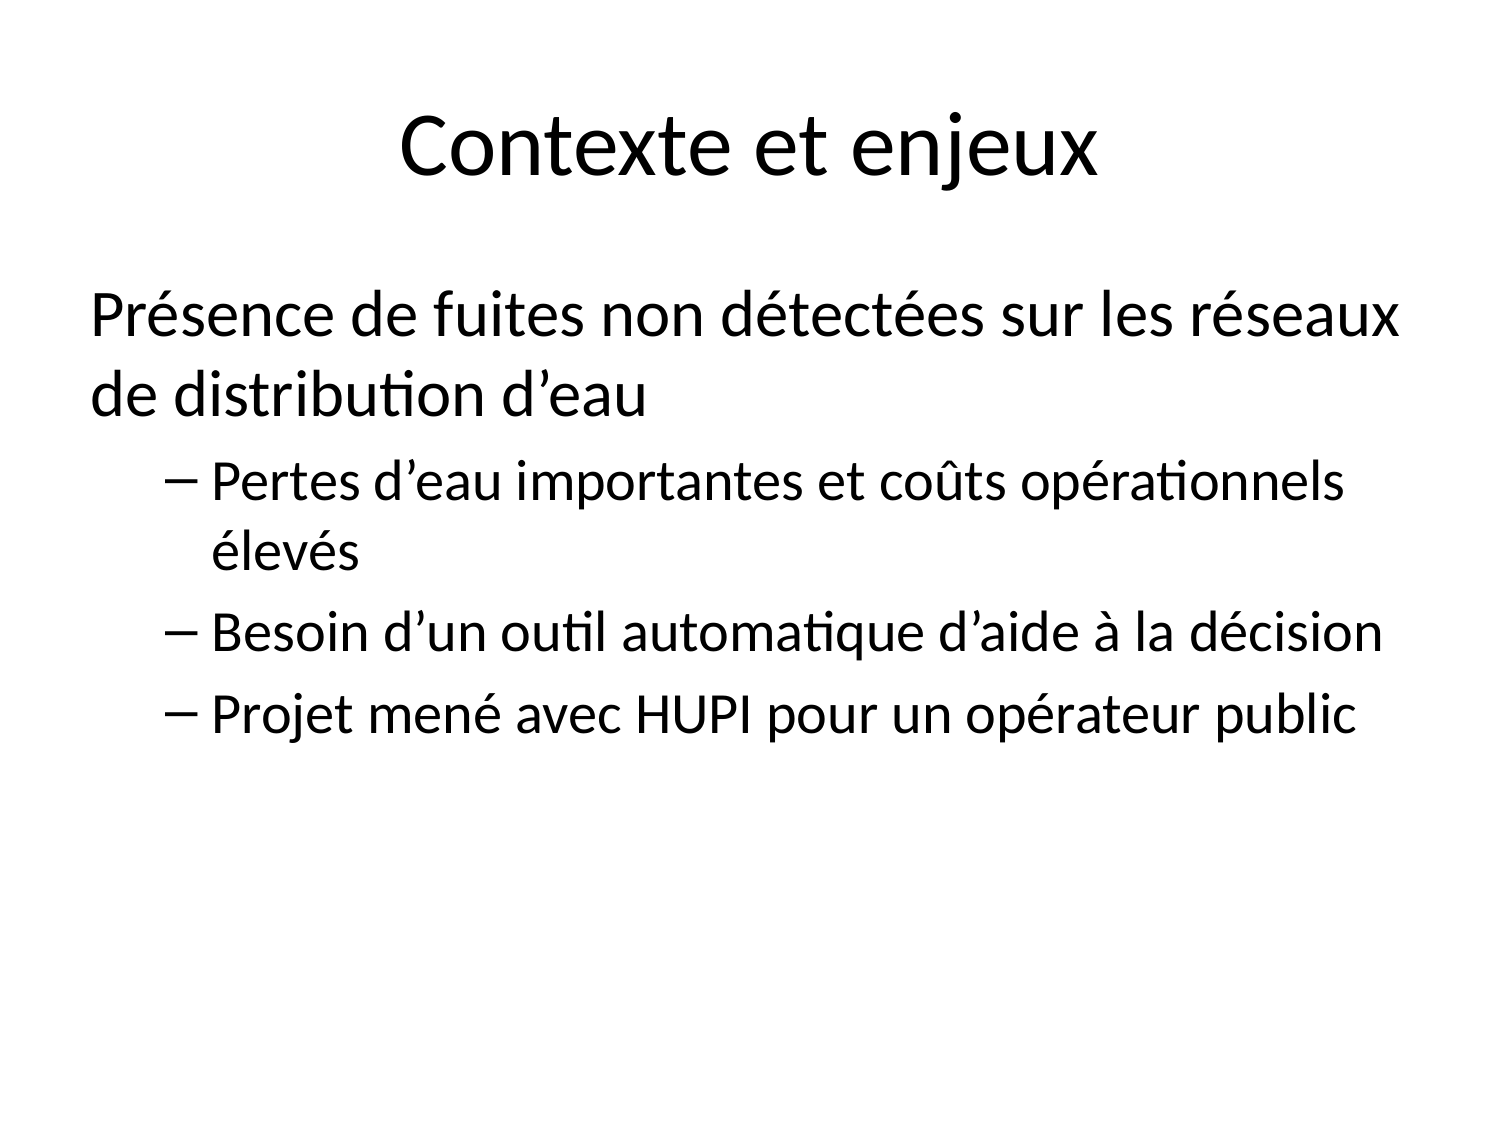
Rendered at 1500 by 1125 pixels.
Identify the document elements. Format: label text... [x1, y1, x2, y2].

title Contexte et enjeux [75, 45, 1425, 233]
list Présence de fuites non détectées sur les réseaux de distribution d’eau Pertes d’eau importantes et coûts opérationnels élevés Besoin d’un outil automatique d’aide à la décision Projet mené avec HUPI pour un opérateur public [75, 262, 1425, 1005]
